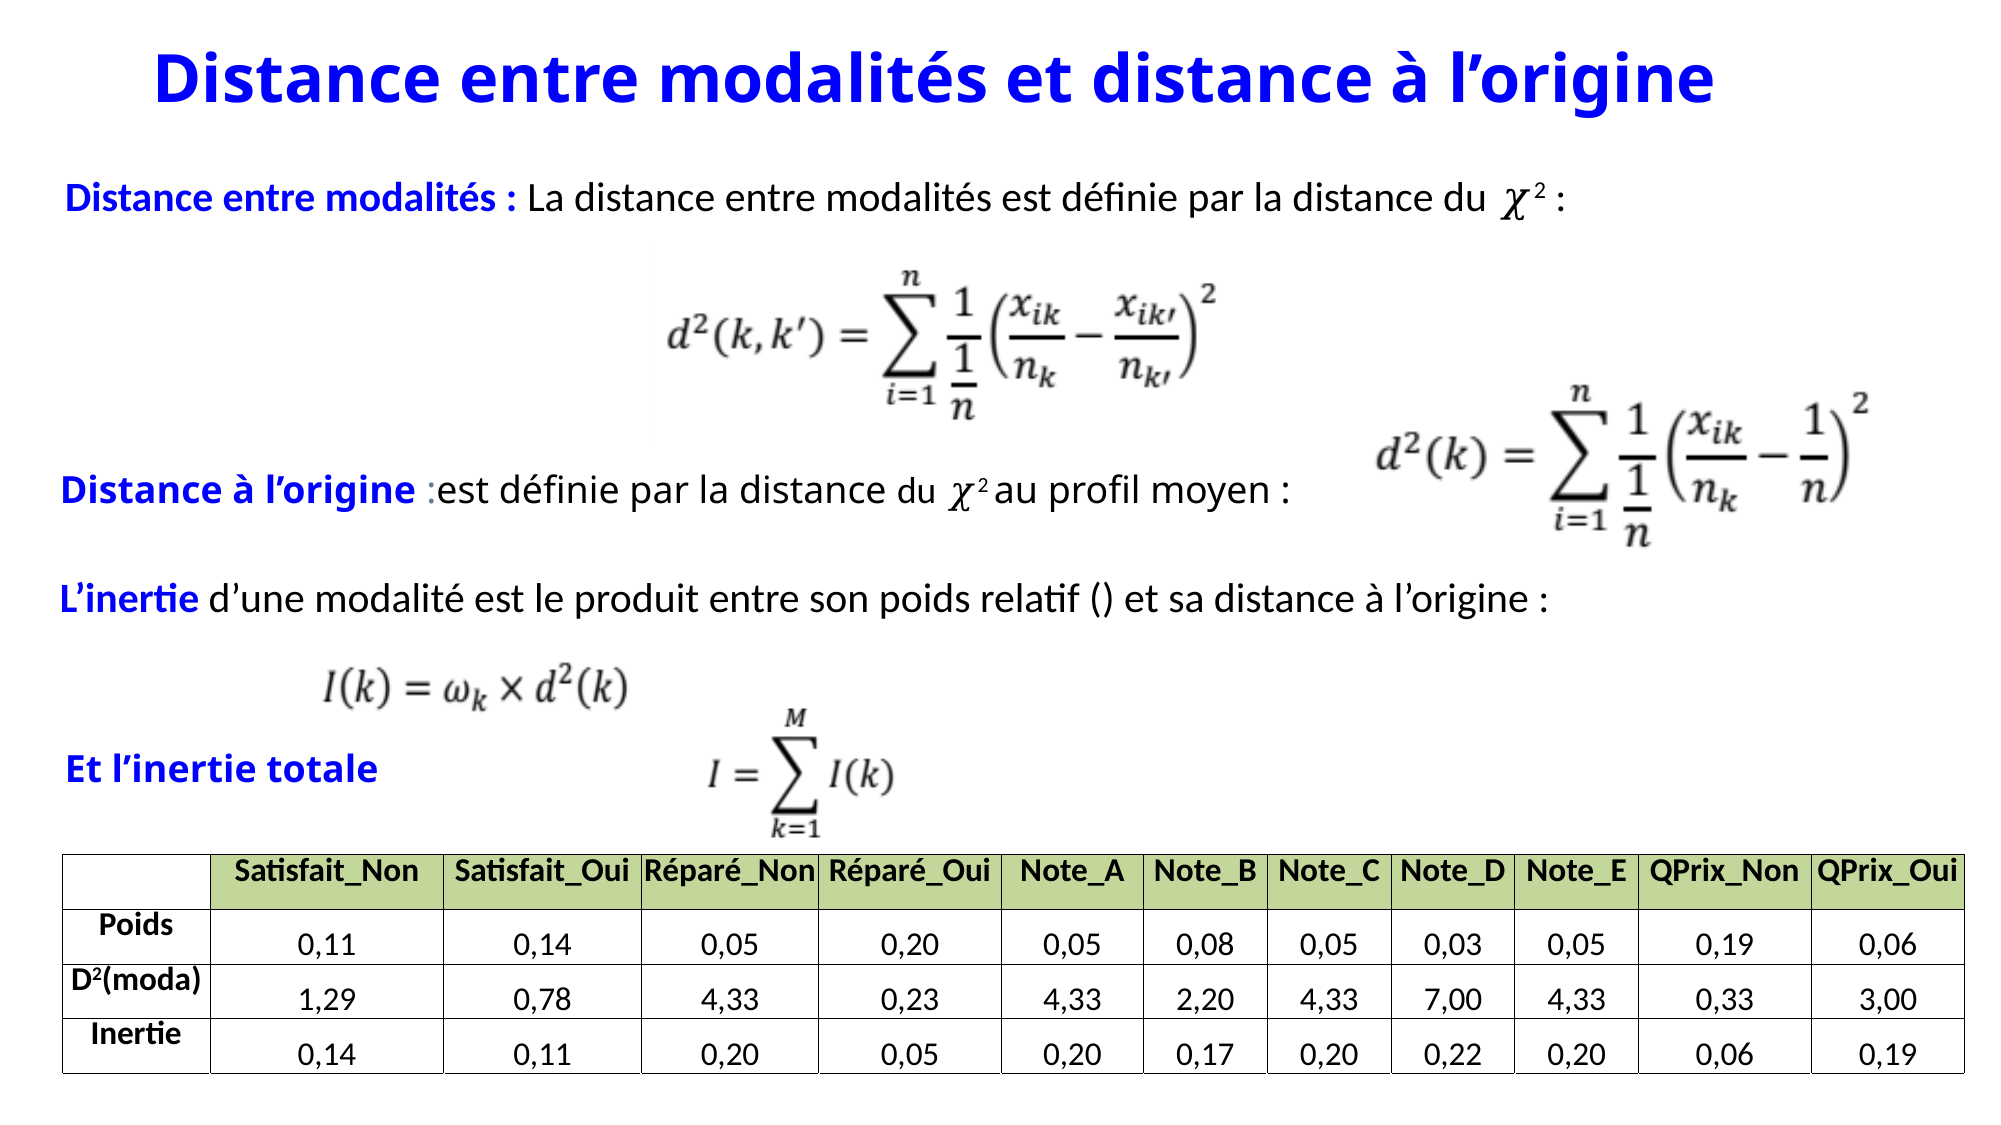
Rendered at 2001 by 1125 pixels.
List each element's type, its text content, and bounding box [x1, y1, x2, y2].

table_cell 4,33 [1515, 965, 1638, 1018]
table_cell 4,33 [1268, 965, 1391, 1018]
text_box Et l’inertie totale [50, 738, 404, 798]
table_cell 0,20 [1002, 1019, 1143, 1073]
table_header Note_C [1268, 855, 1391, 909]
table_cell 0,33 [1639, 965, 1811, 1018]
table_header Note_E [1515, 855, 1638, 909]
table_cell 0,20 [819, 910, 1001, 964]
table_cell 0,06 [1639, 1019, 1811, 1073]
table_cell [211, 1074, 443, 1125]
table_header Réparé_Non [642, 855, 818, 909]
table_cell 0,14 [211, 1019, 443, 1073]
picture [679, 699, 910, 848]
text_box Distance à l’origine :est définie par la distance du 𝜒2 au profil moyen : [45, 459, 1350, 563]
table_cell [1392, 1074, 1514, 1125]
table_cell 4,33 [1002, 965, 1143, 1018]
table_cell [1516, 1074, 1638, 1125]
table_header Réparé_Oui [819, 855, 1001, 909]
table_cell [1812, 1074, 1964, 1125]
table_cell 0,05 [1268, 910, 1391, 964]
table_cell 0,05 [819, 1019, 1001, 1073]
table_cell 3,00 [1812, 965, 1964, 1018]
table_header Satisfait_Non [211, 855, 443, 909]
table_header Satisfait_Oui [444, 855, 641, 909]
table_cell 0,23 [819, 965, 1001, 1018]
table_cell [1639, 1074, 1810, 1125]
table_cell 0,20 [1515, 1019, 1638, 1073]
table_cell 0,05 [642, 910, 818, 964]
table_cell 0,06 [1812, 910, 1964, 964]
table_cell 0,78 [444, 965, 641, 1018]
text_box L’inertie d’une modalité est le produit entre son poids relatif () et sa distance à l’origine : [44, 563, 1980, 629]
table_cell 0,11 [444, 1019, 641, 1073]
list Distance entre modalités : La distance entre modalités est définie par la distance du 𝜒2 : [50, 167, 1775, 244]
table_cell 1,29 [211, 965, 443, 1018]
table_cell 0,20 [642, 1019, 818, 1073]
table_cell 0,05 [1002, 910, 1143, 964]
table_header Note_B [1144, 855, 1267, 909]
table_cell 4,33 [642, 965, 818, 1018]
table_cell 2,20 [1144, 965, 1267, 1018]
table_cell [1144, 1074, 1266, 1125]
table_cell [1268, 1074, 1390, 1125]
table_cell [1002, 1074, 1143, 1125]
picture [305, 636, 652, 723]
table_cell [445, 1074, 640, 1125]
table_cell 7,00 [1392, 965, 1514, 1018]
table_cell [63, 1074, 209, 1125]
table_header Note_A [1002, 855, 1143, 909]
table_cell Poids [63, 910, 210, 964]
table_cell 0,08 [1144, 910, 1267, 964]
table_cell 0,05 [1515, 910, 1638, 964]
picture [1350, 353, 1910, 563]
title Distance entre modalités et distance à l’origine [137, 22, 1863, 140]
table_cell D2(moda) [63, 965, 210, 1018]
table_header QPrix_Oui [1812, 855, 1964, 909]
table_cell 0,11 [211, 910, 443, 964]
table_header QPrix_Non [1639, 855, 1811, 909]
table_cell Inertie [63, 1019, 210, 1073]
picture [651, 243, 1244, 446]
table_header [63, 855, 210, 909]
table_cell 0,19 [1812, 1019, 1964, 1073]
table_cell 0,17 [1144, 1019, 1267, 1073]
table_cell 0,22 [1392, 1019, 1514, 1073]
table_cell 0,03 [1392, 910, 1514, 964]
table_cell 0,14 [444, 910, 641, 964]
table_cell 0,20 [1268, 1019, 1391, 1073]
table_cell 0,19 [1639, 910, 1811, 964]
table_cell [642, 1074, 818, 1125]
table_cell [820, 1074, 1000, 1125]
table_header Note_D [1392, 855, 1514, 909]
